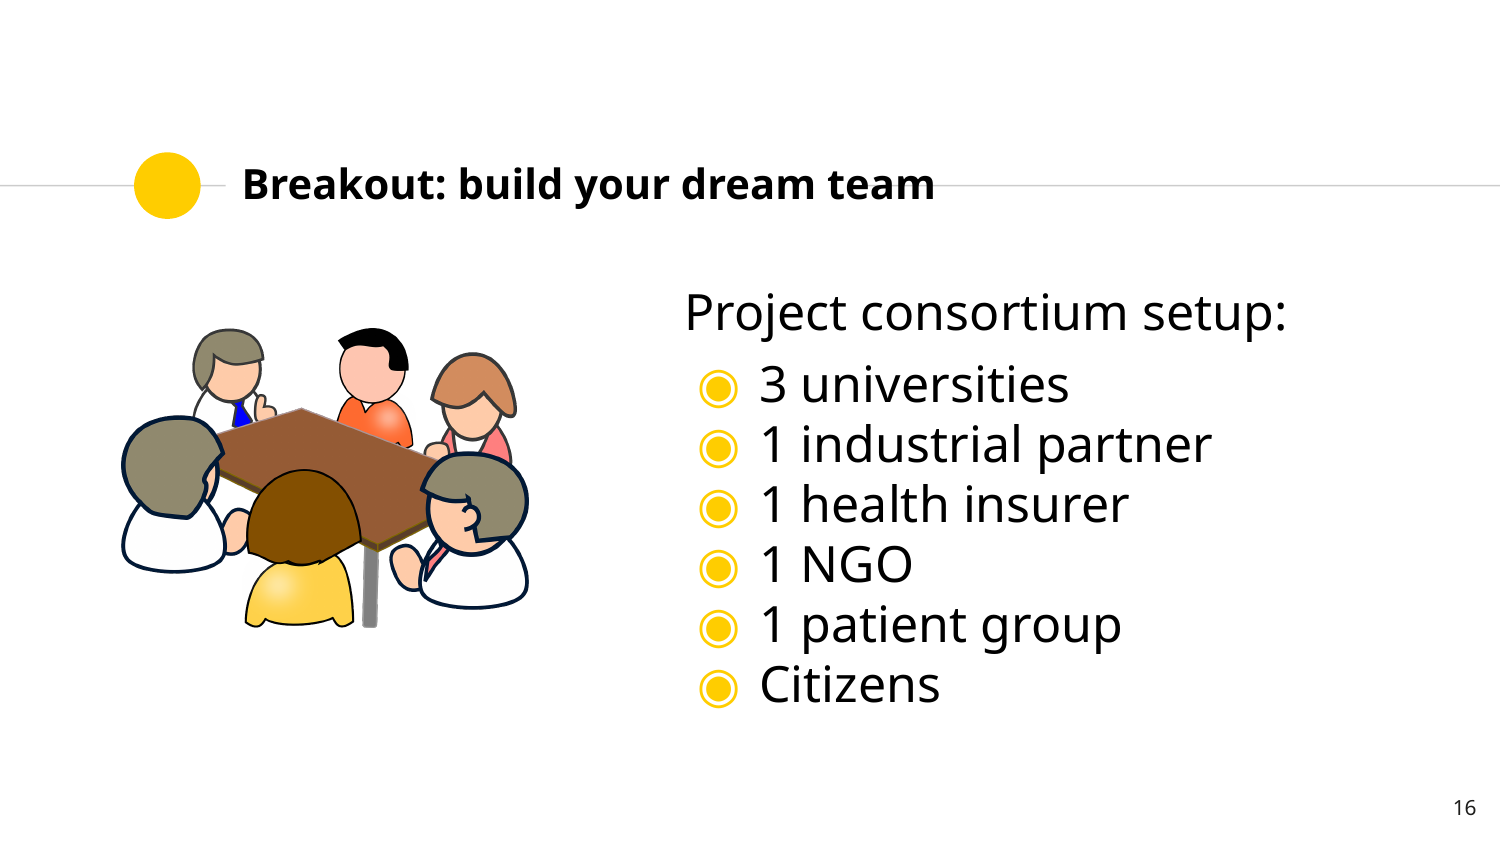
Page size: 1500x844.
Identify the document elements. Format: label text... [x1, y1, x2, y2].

list Project consortium setup: 3 universities 1 industrial partner 1 health insurer 1 NGO 1 patient group Citizens [669, 265, 1344, 776]
title Breakout: build your dream team [226, 146, 1079, 219]
slide_number 1 [1401, 779, 1492, 844]
picture [121, 328, 529, 628]
